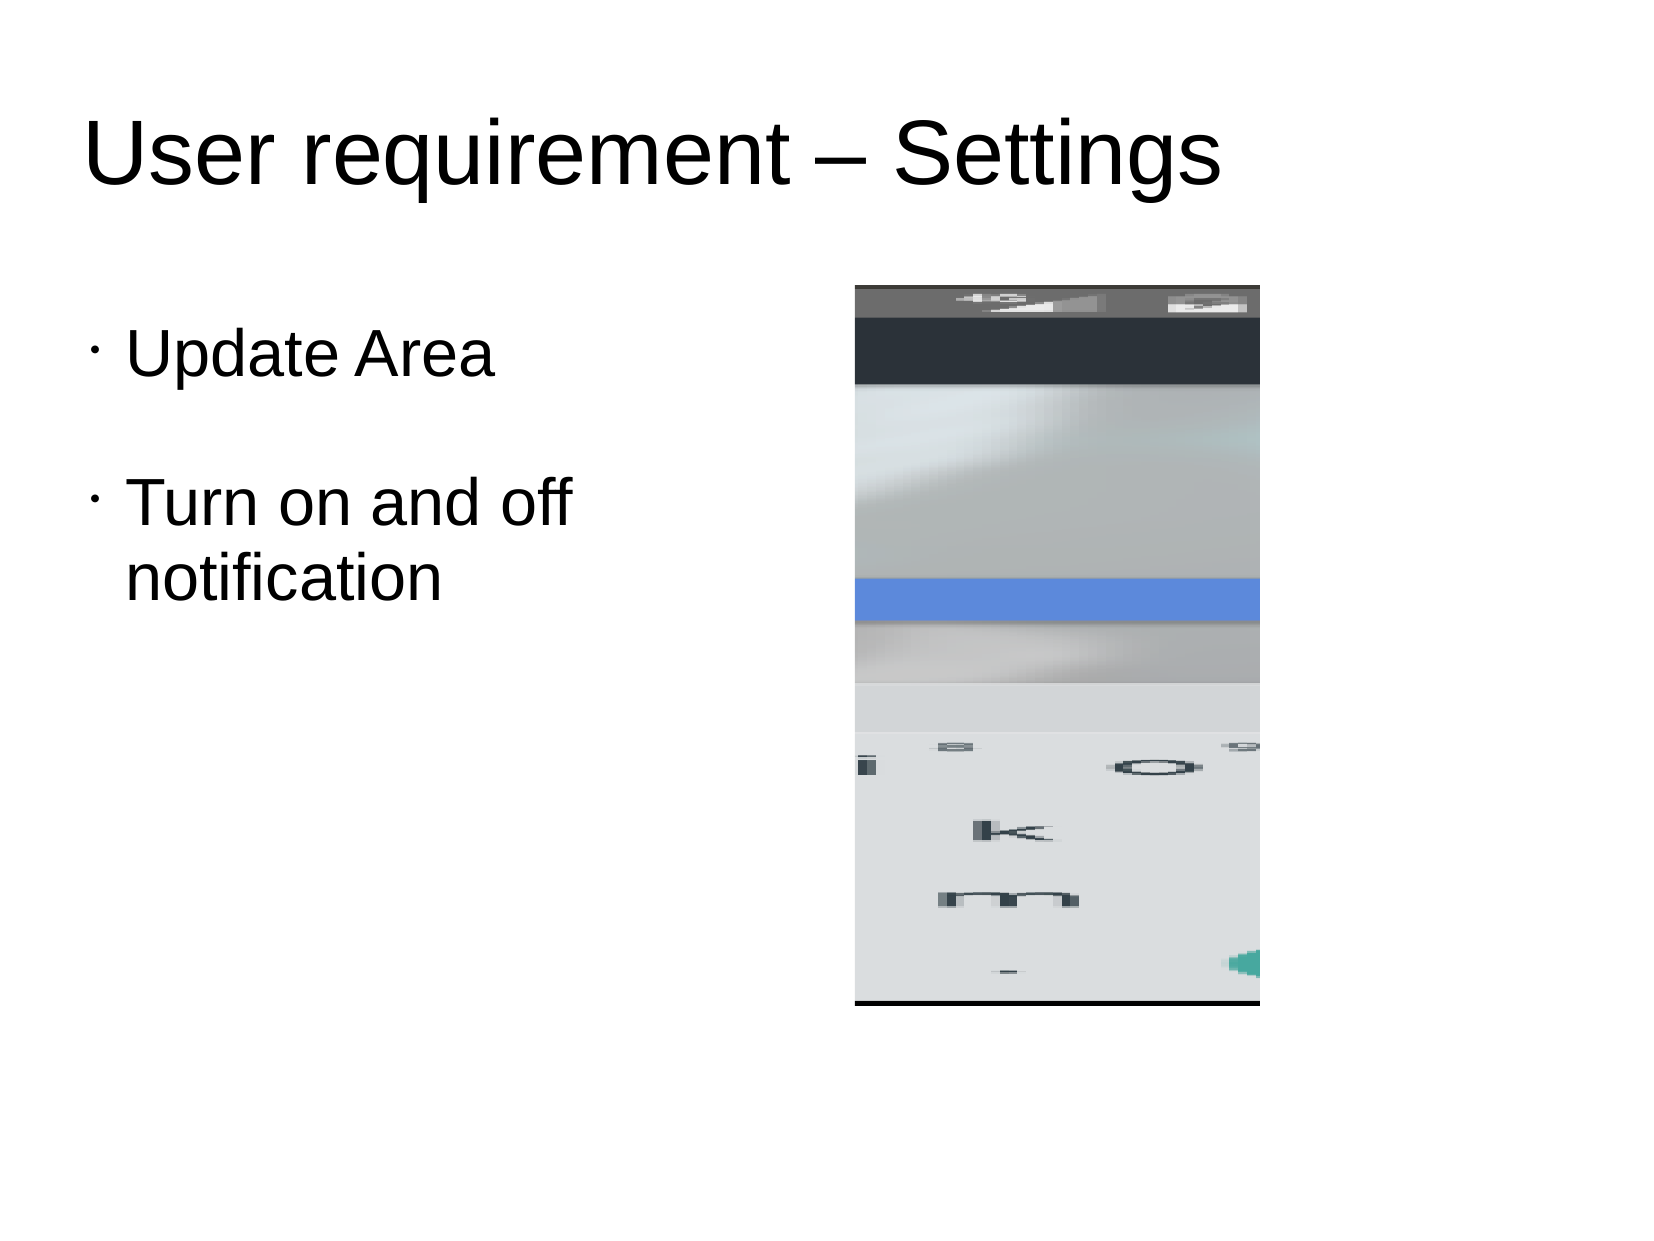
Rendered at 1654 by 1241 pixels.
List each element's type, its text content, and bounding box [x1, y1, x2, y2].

text_box Update Area Turn on and off notification [90, 315, 668, 1036]
picture [855, 285, 1260, 1006]
title User requirement – Settings [82, 49, 1571, 257]
